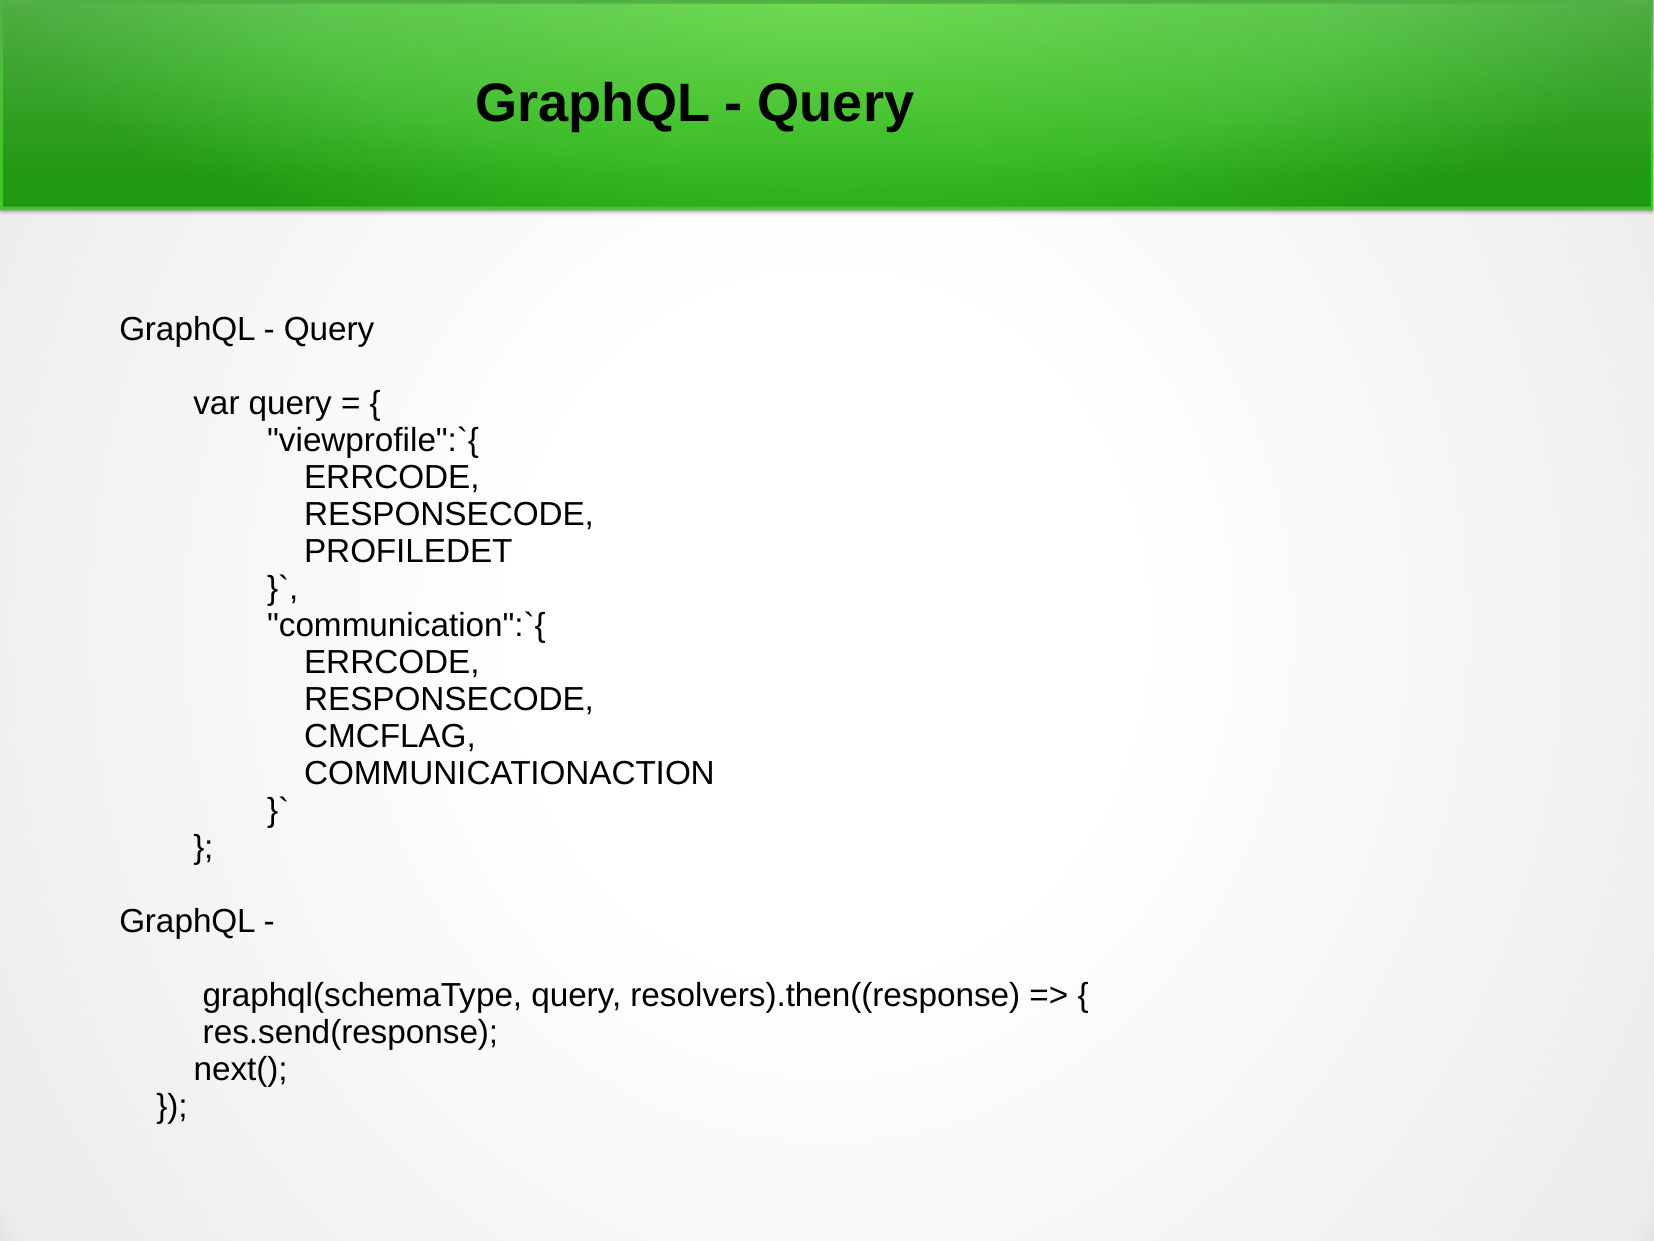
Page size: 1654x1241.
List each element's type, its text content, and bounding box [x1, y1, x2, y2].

text_box GraphQL - Query [460, 64, 1146, 172]
text_box GraphQL - Query var query = { "viewprofile":`{ ERRCODE, RESPONSECODE, PROFILEDET }`, "communication":`{ ERRCODE, RESPONSECODE, CMCFLAG, COMMUNICATIONACTION }` }; GraphQL - graphql(schemaType, query, resolvers).then((response) => { res.send(response); next(); }); [104, 302, 1359, 1170]
